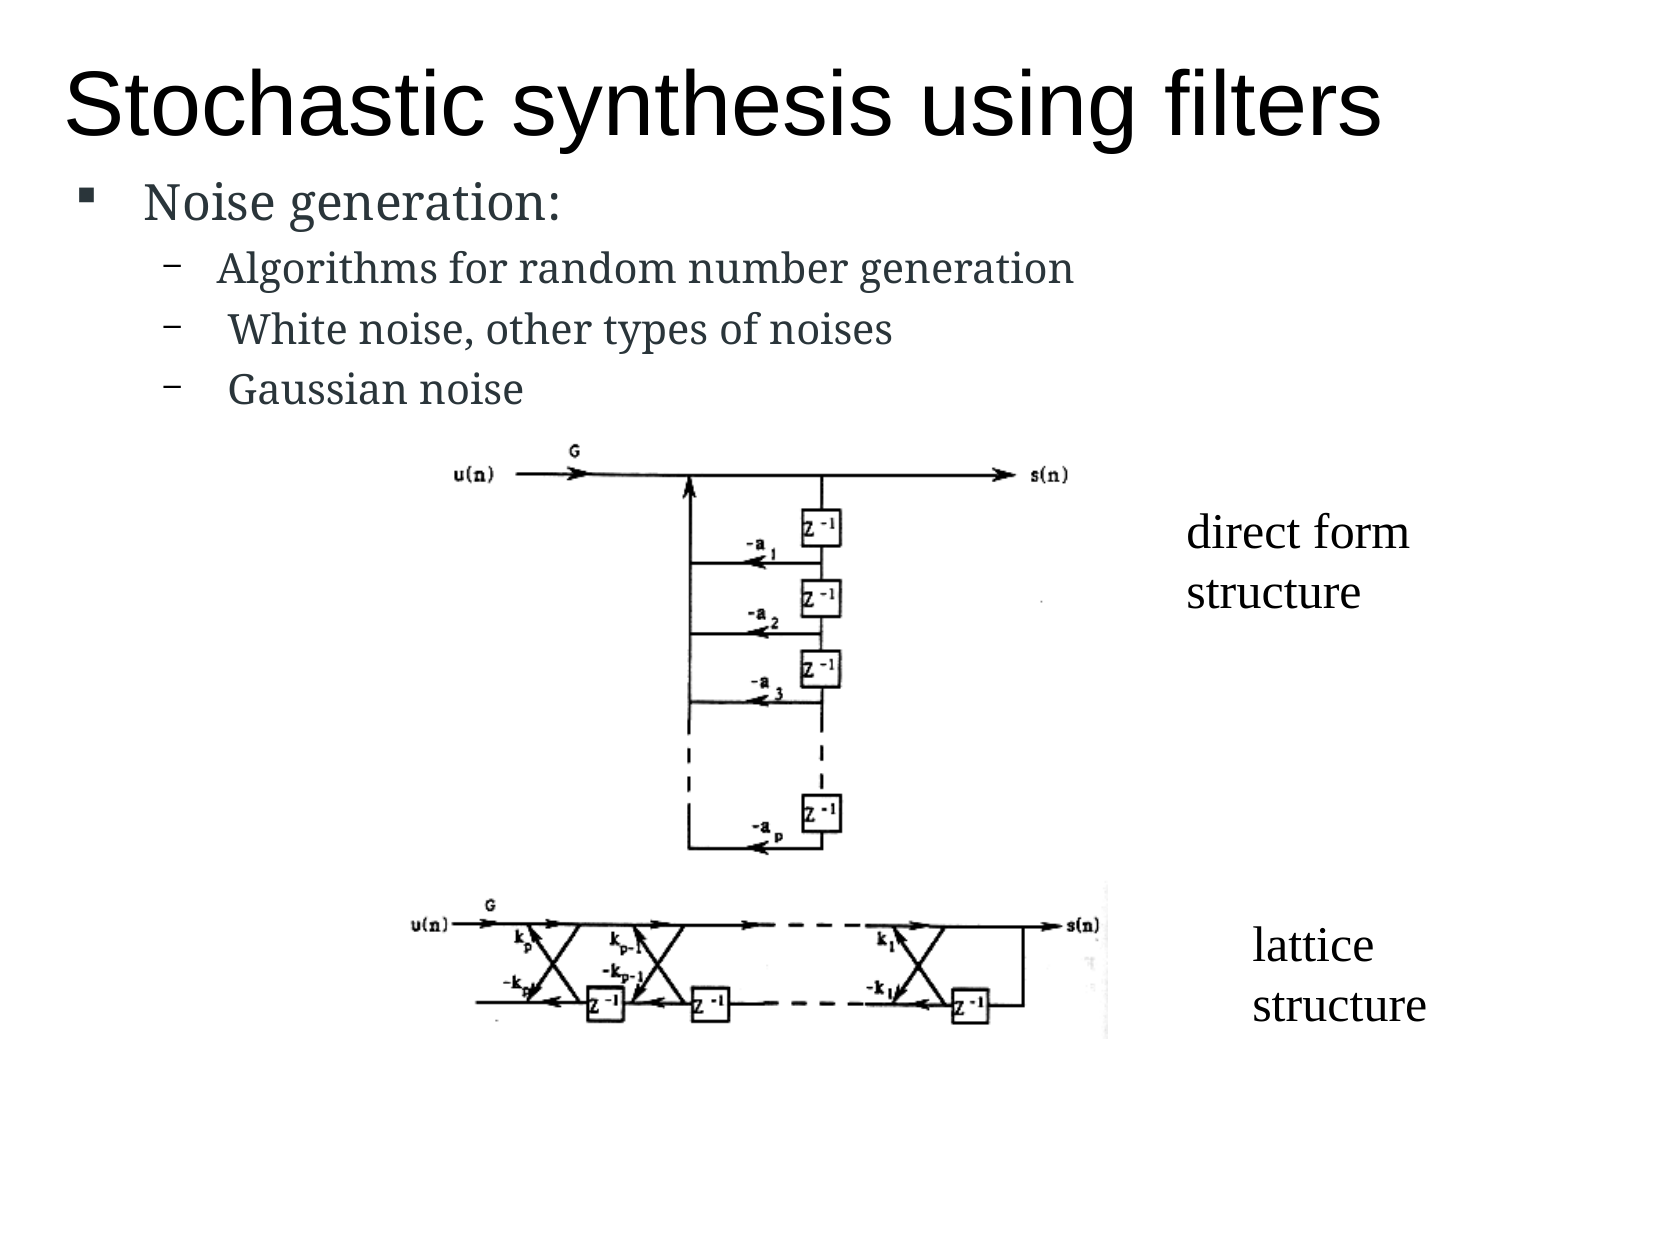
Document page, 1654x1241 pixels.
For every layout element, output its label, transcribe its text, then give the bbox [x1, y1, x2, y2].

title Stochastic synthesis using filters [63, 9, 1414, 198]
list Noise generation: Algorithms for random number generation White noise, other types of noises Gaussian noise [75, 198, 1088, 474]
picture [397, 880, 1108, 1039]
text_box lattice structure [1237, 900, 1443, 1039]
text_box direct form structure [1171, 487, 1426, 627]
picture [450, 435, 1080, 863]
